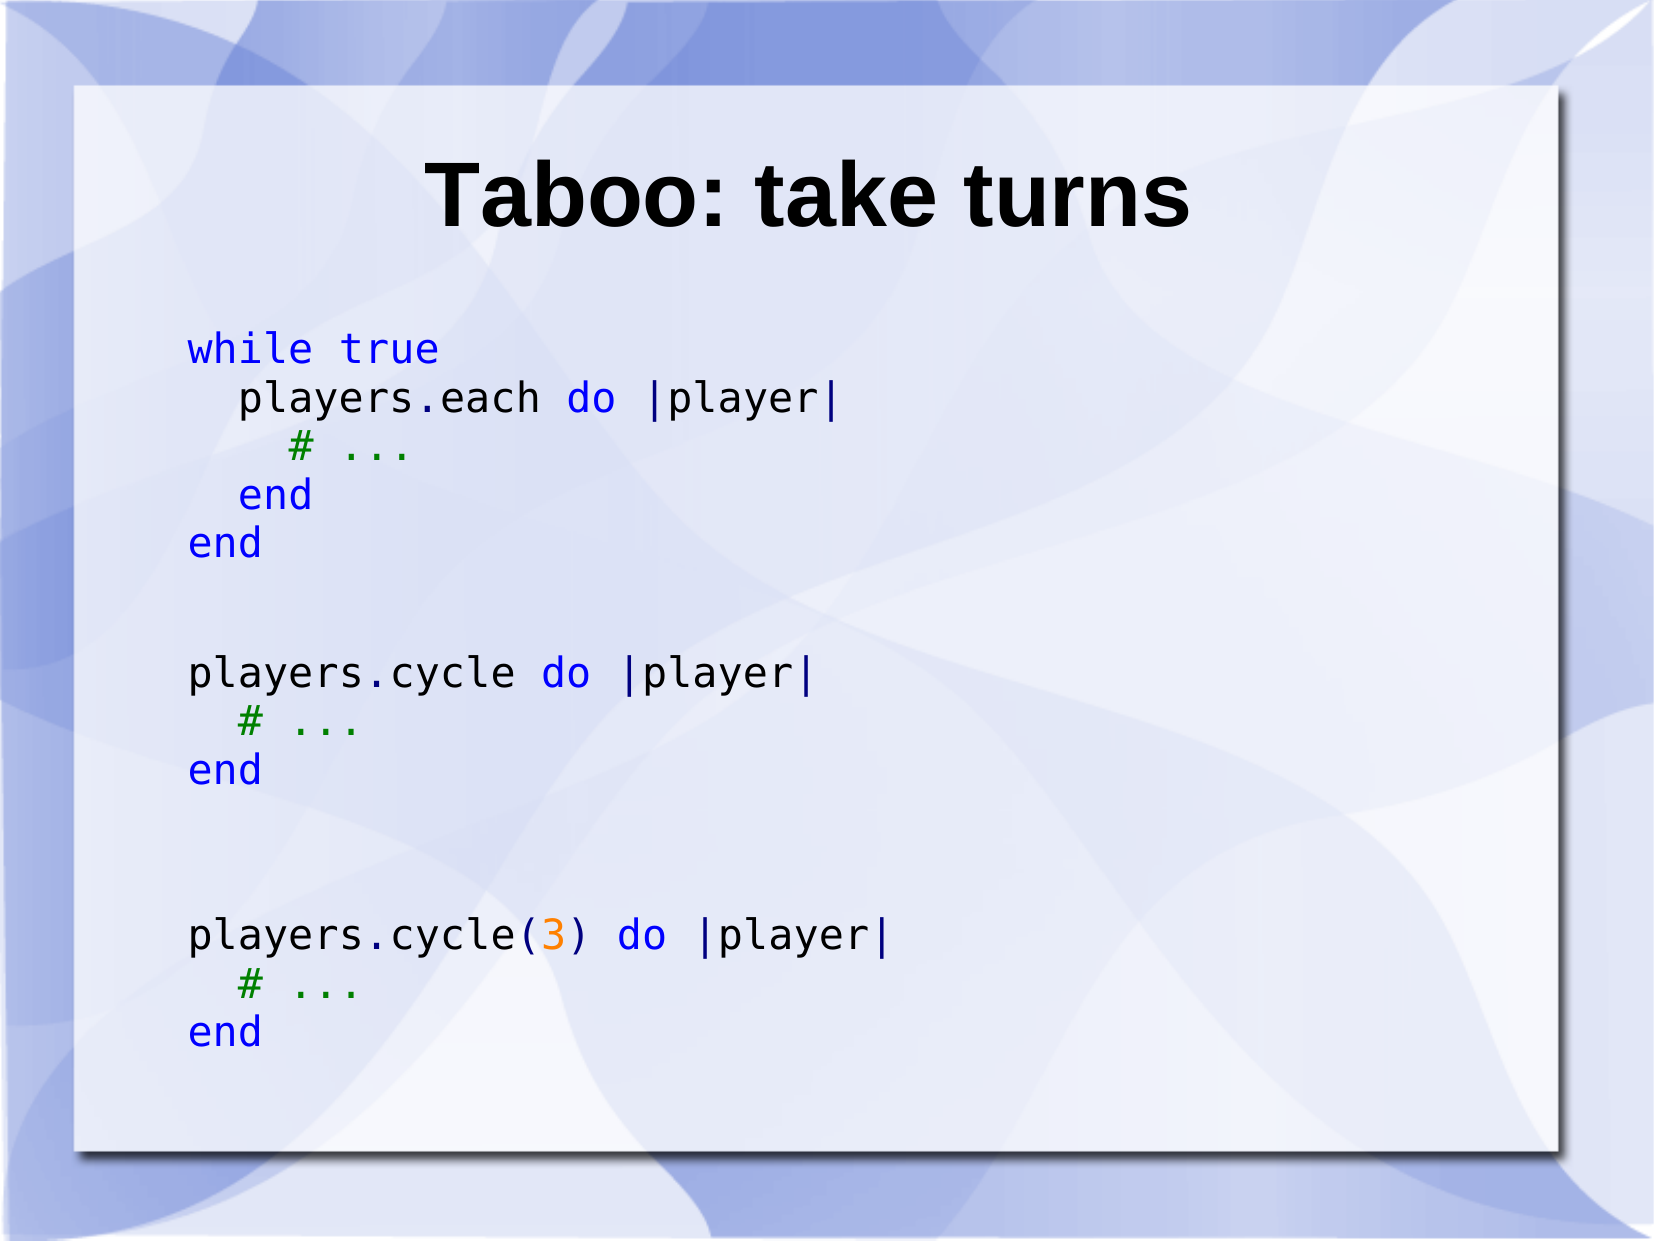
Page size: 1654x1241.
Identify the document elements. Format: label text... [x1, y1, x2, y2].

text_box players.cycle(3) do |player| # ... end [187, 862, 895, 1057]
title Taboo: take turns [82, 90, 1536, 298]
text_box players.cycle do |player| # ... end [187, 600, 895, 843]
picture [0, 0, 1654, 1241]
text_box while true players.each do |player| # ... end end [187, 325, 1341, 617]
